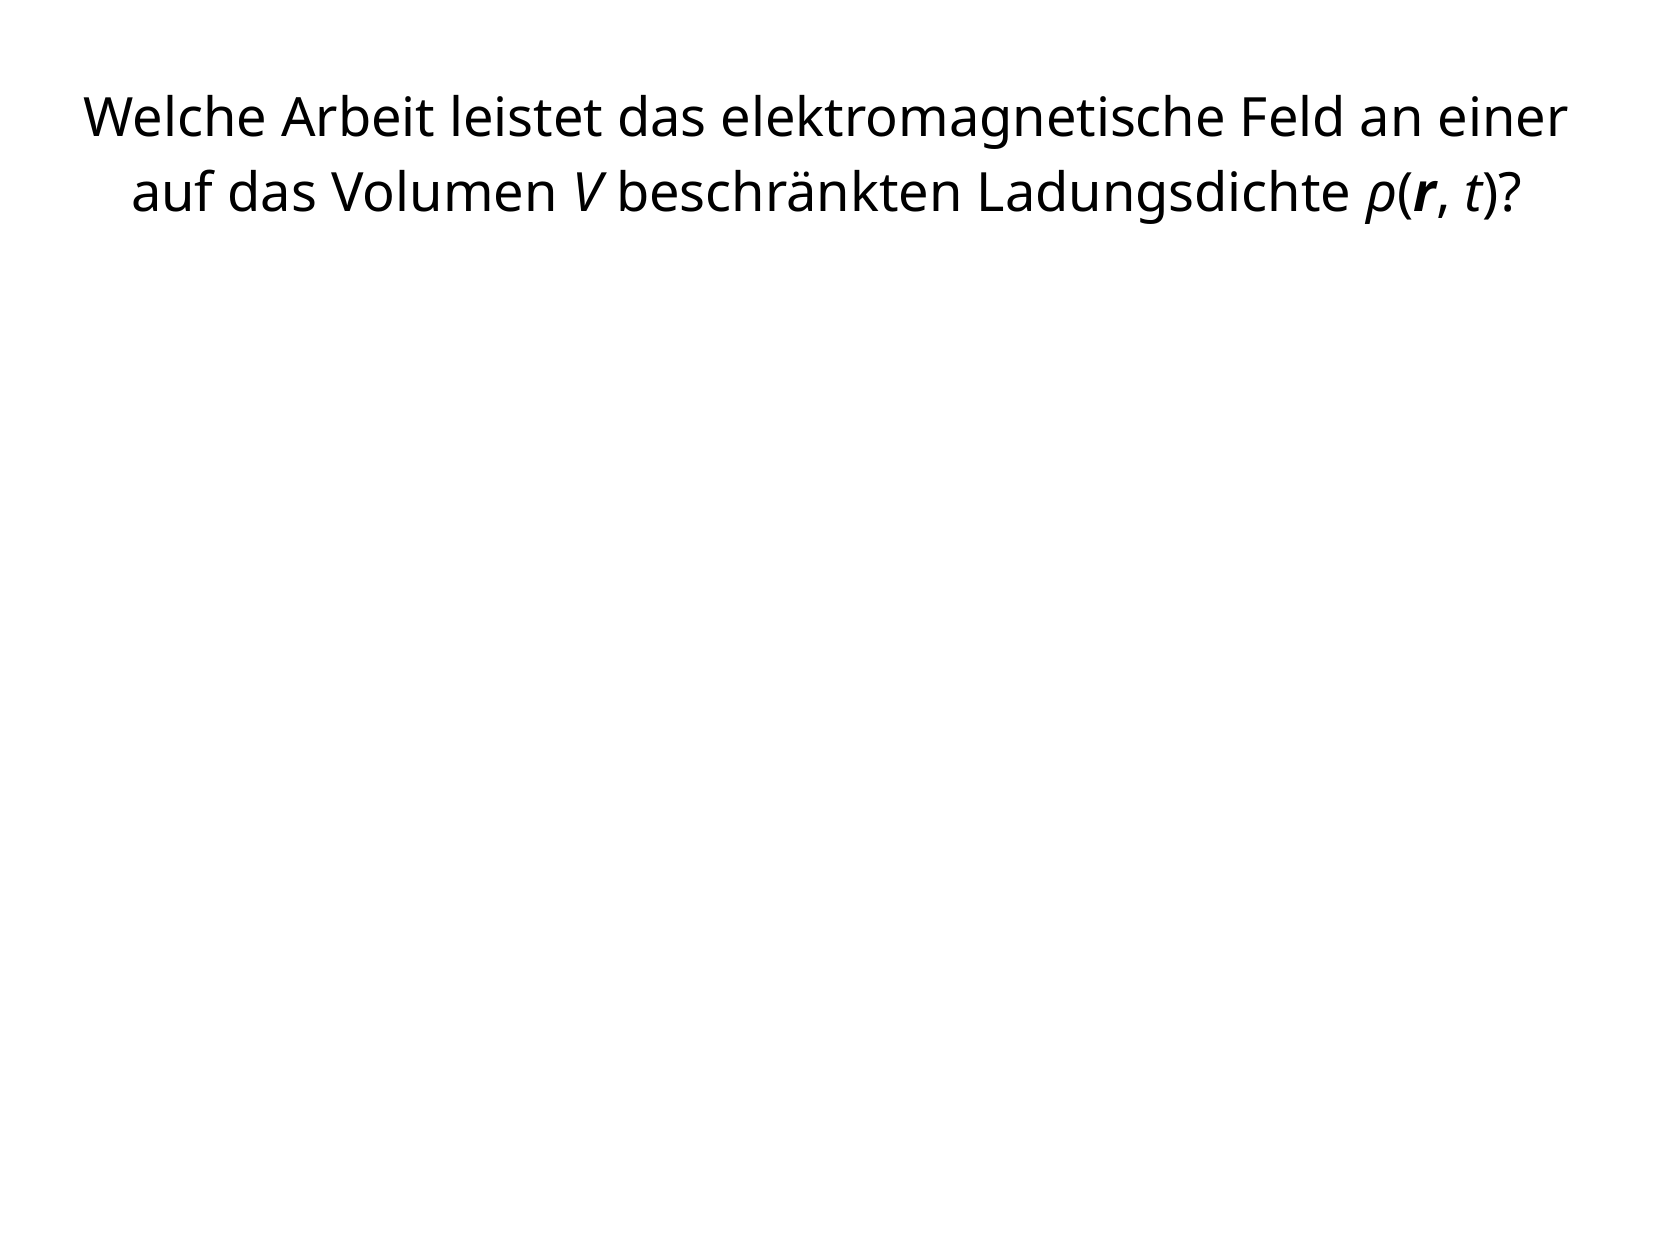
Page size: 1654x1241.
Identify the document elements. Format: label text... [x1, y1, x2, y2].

title Welche Arbeit leistet das elektromagnetische Feld an einer auf das Volumen V beschränkten Ladungsdichte ρ(r, t)? [82, 49, 1571, 257]
